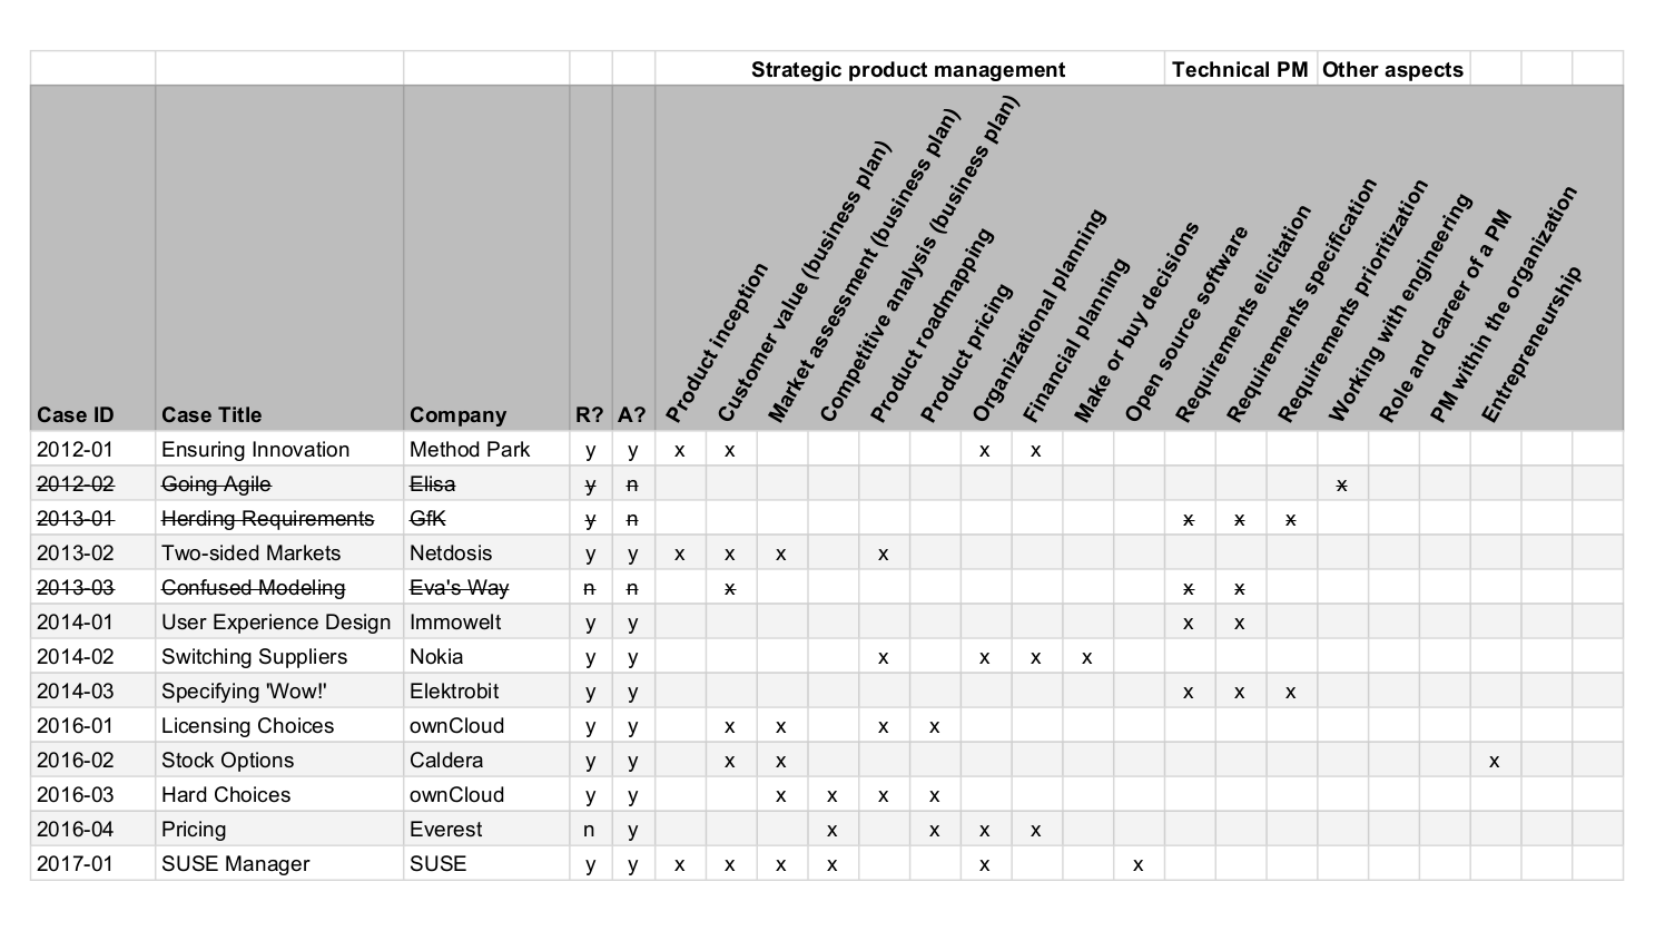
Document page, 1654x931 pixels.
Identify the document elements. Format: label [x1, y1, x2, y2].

picture [29, 49, 1625, 881]
